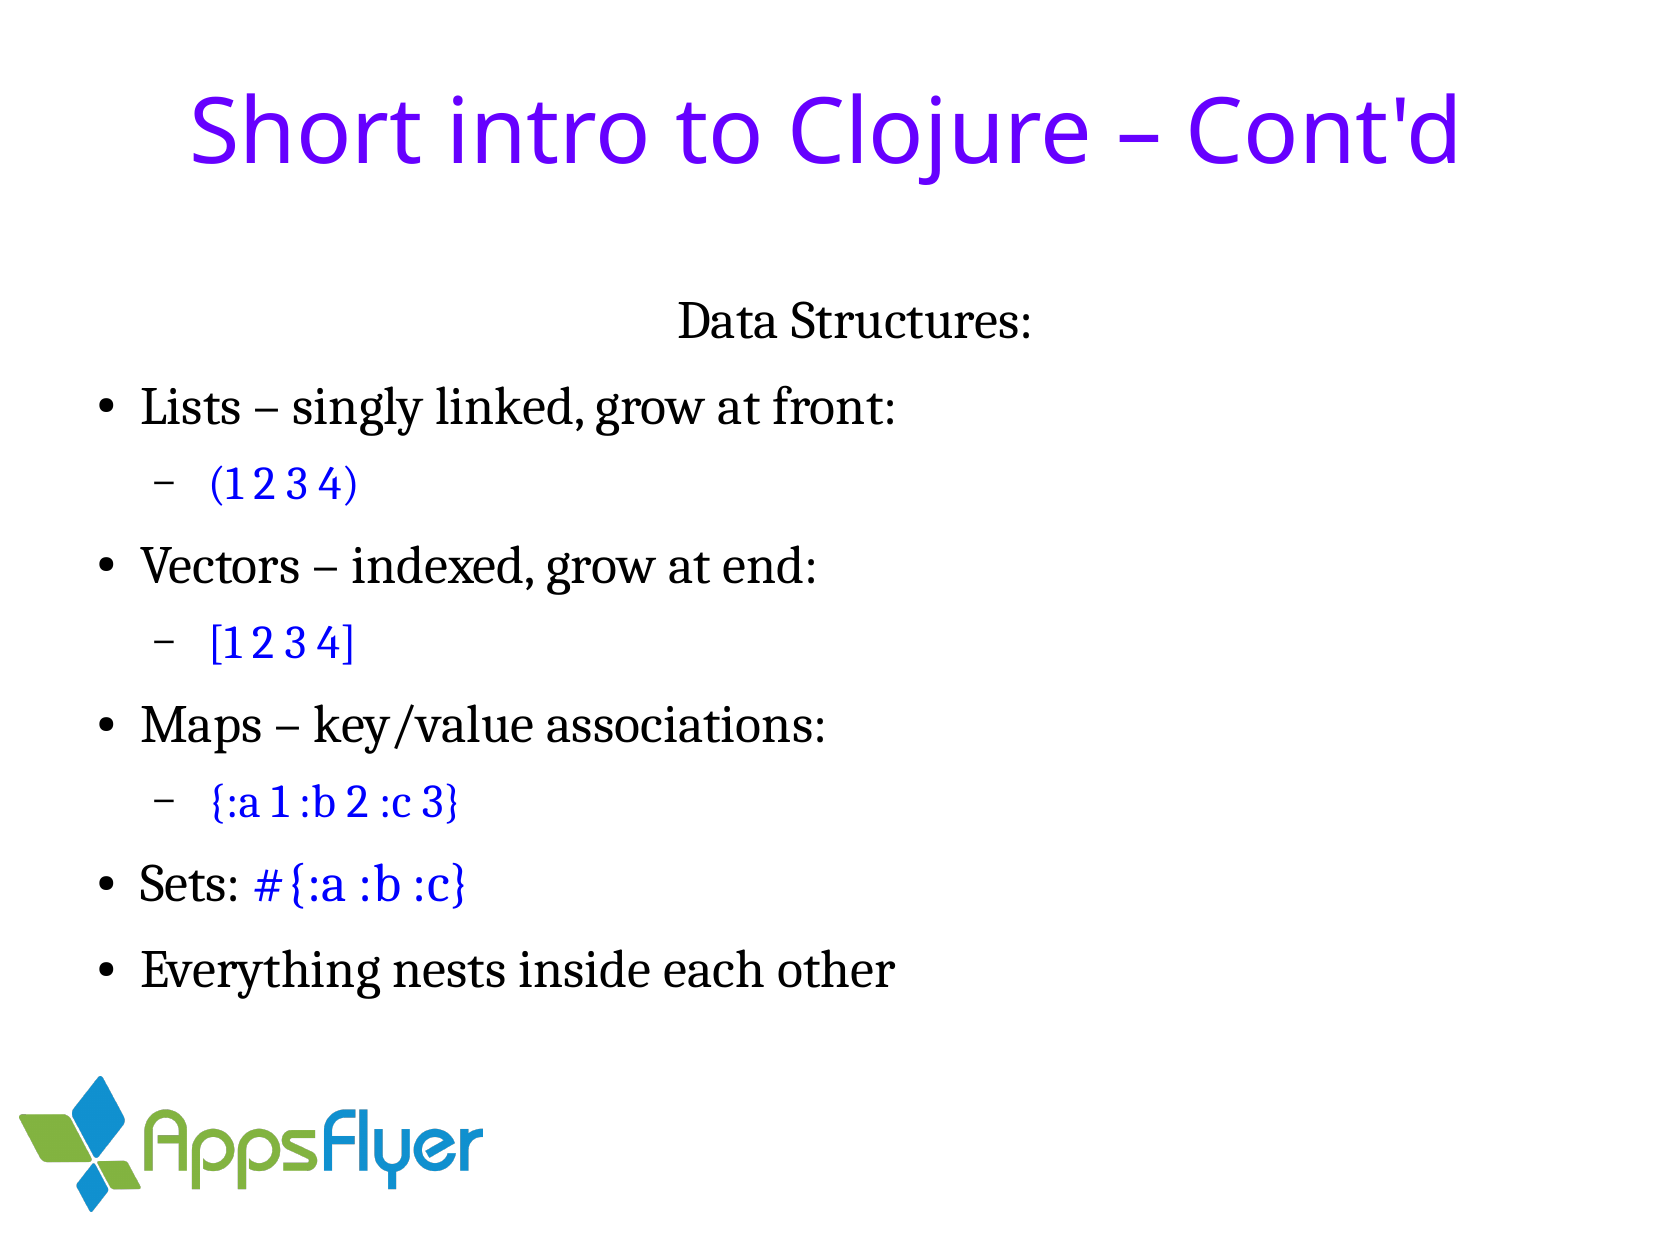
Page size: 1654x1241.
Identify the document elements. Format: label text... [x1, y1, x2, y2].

picture [19, 1076, 483, 1213]
list Data Structures: Lists – singly linked, grow at front: (1 2 3 4) Vectors – indexed, grow at end: [1 2 3 4] Maps – key/value associations: {:a 1 :b 2 :c 3} Sets: #{:a :b :c} Everything nests inside each other [82, 290, 1571, 1010]
title Short intro to Clojure – Cont'd [0, 0, 1654, 257]
